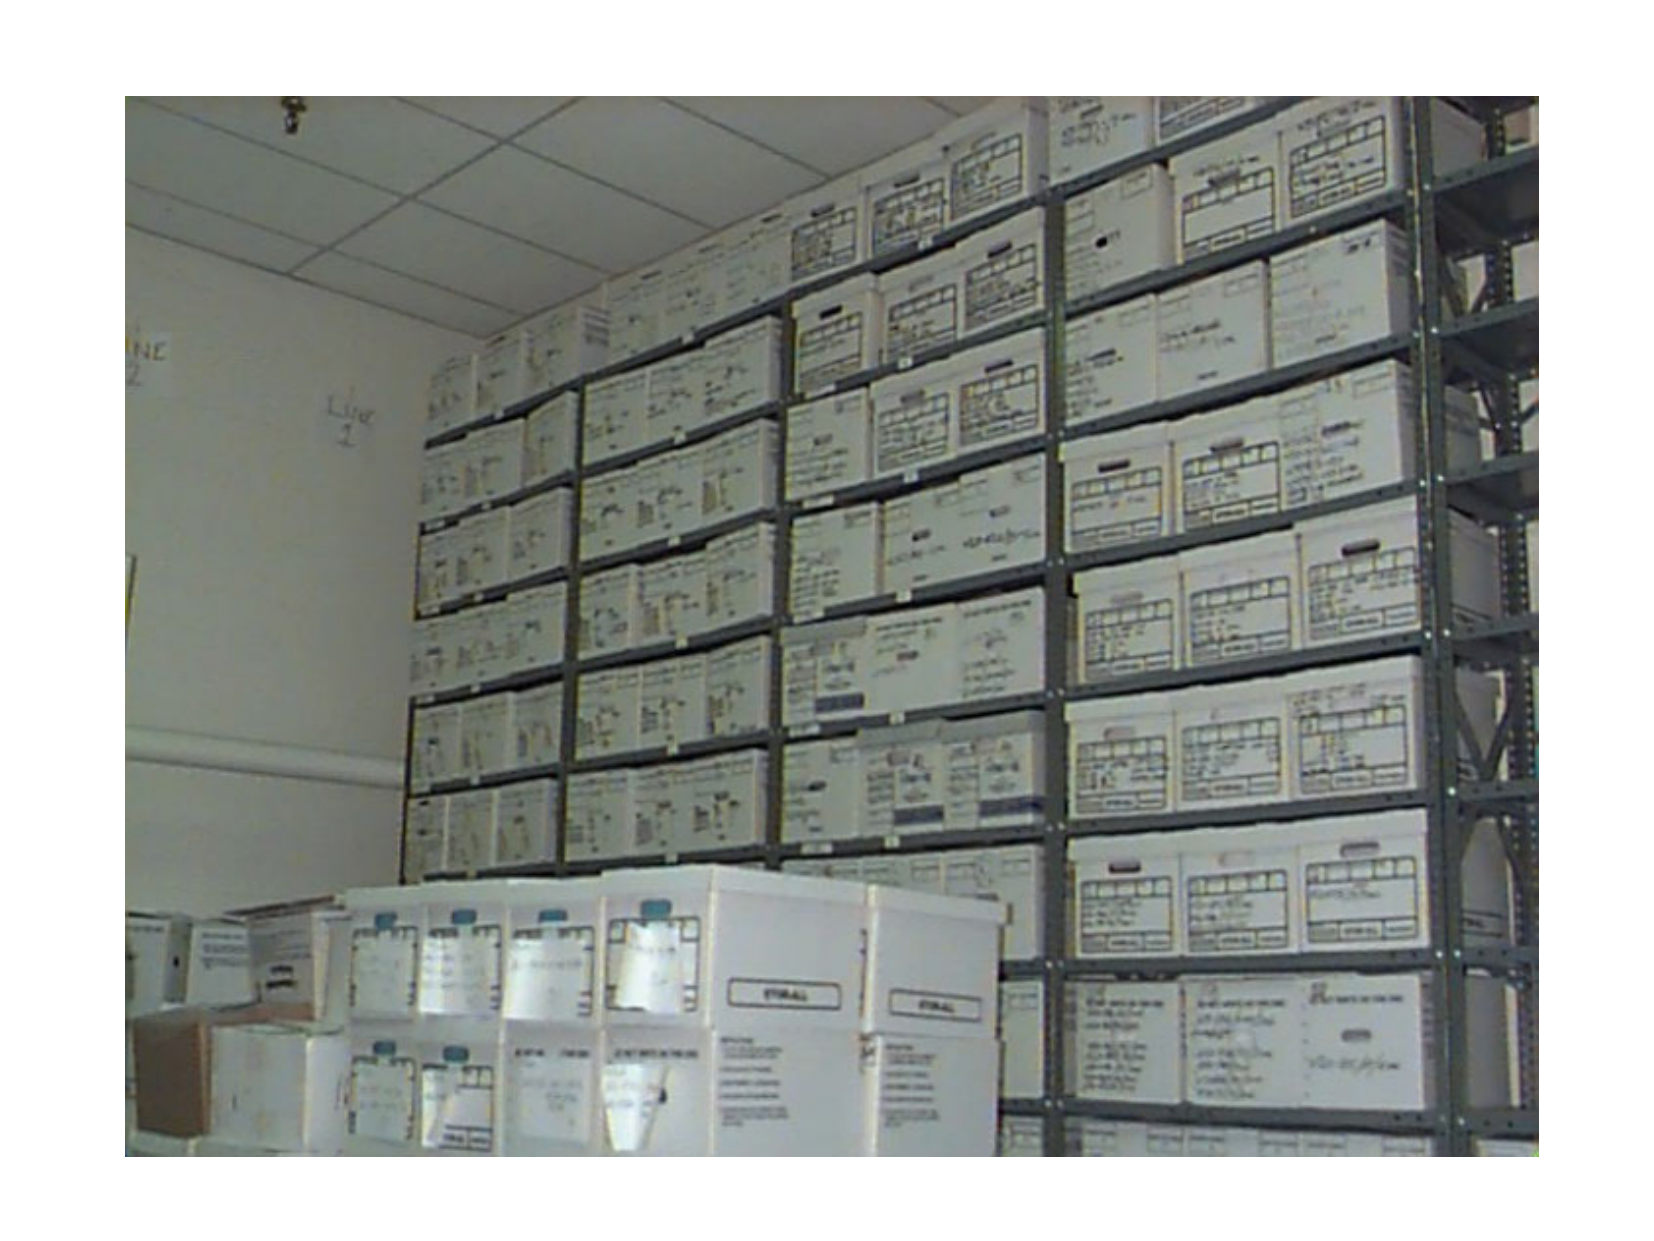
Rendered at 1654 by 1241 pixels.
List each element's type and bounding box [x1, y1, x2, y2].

picture [125, 96, 1539, 1157]
